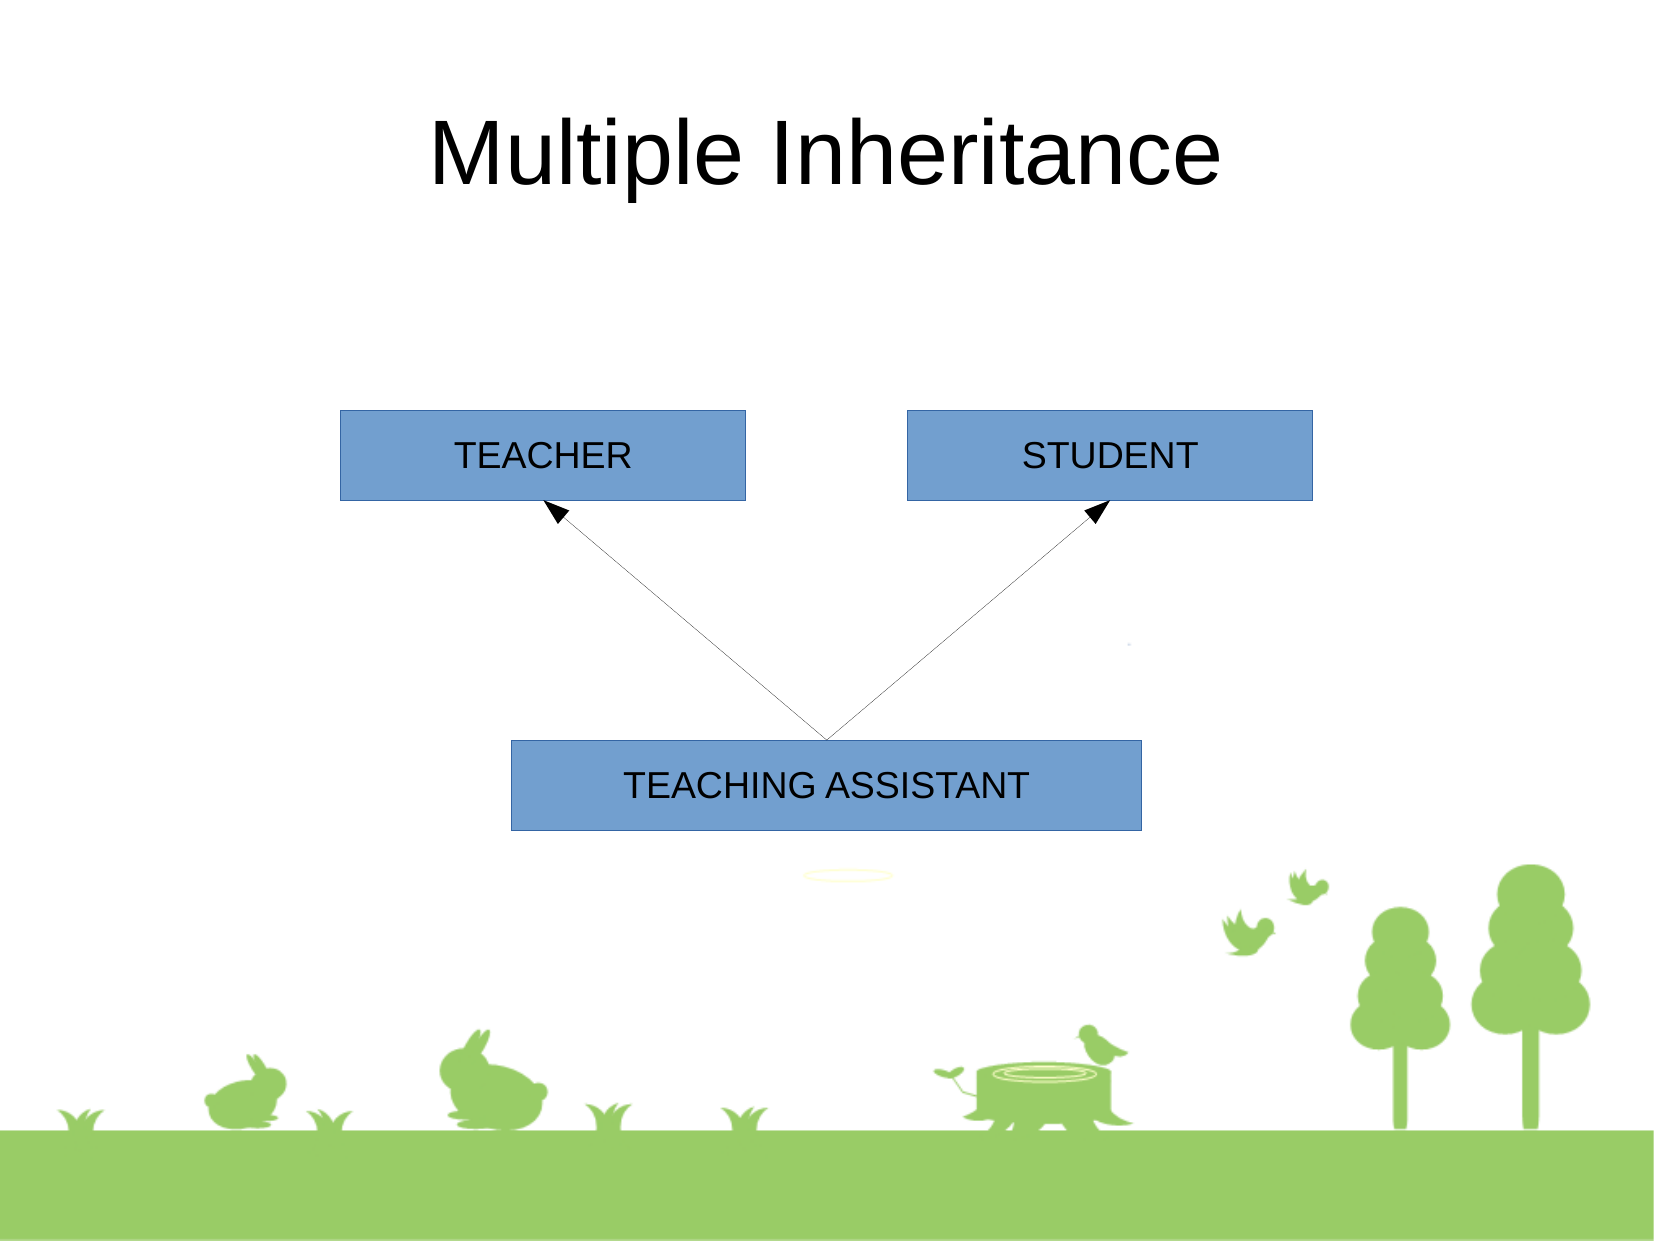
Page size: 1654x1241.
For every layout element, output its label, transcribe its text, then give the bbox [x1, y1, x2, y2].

text_box TEACHER [340, 410, 746, 501]
picture [0, 0, 1654, 1241]
text_box TEACHING ASSISTANT [511, 740, 1142, 831]
title Multiple Inheritance [82, 49, 1571, 257]
text_box STUDENT [907, 410, 1313, 501]
